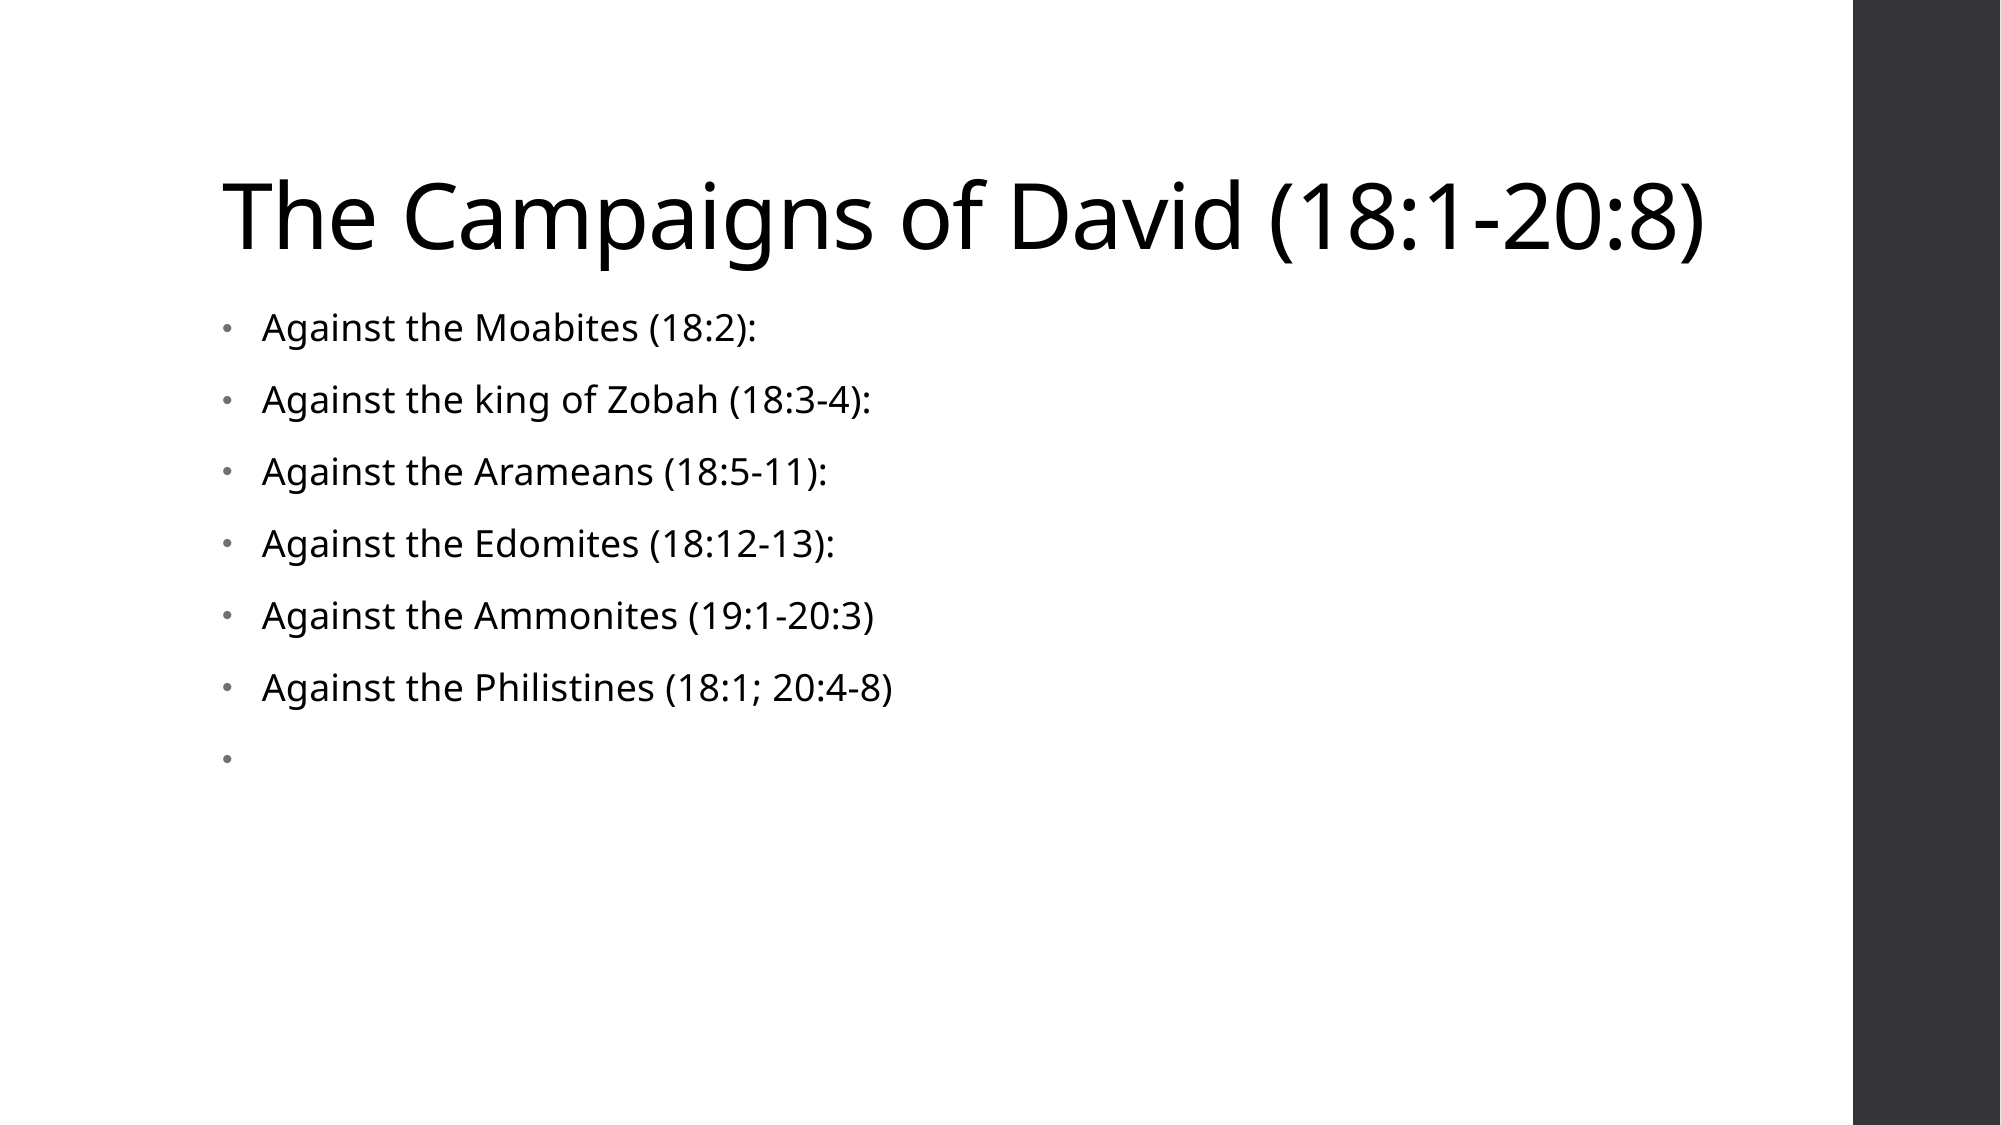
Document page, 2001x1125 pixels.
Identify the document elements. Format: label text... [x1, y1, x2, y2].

title The Campaigns of David (18:1-20:8) [206, 60, 1797, 278]
list Against the Moabites (18:2): Against the king of Zobah (18:3-4): Against the Arameans (18:5-11): Against the Edomites (18:12-13): Against the Ammonites (19:1-20:3) Against the Philistines (18:1; 20:4-8) [206, 299, 1617, 1014]
